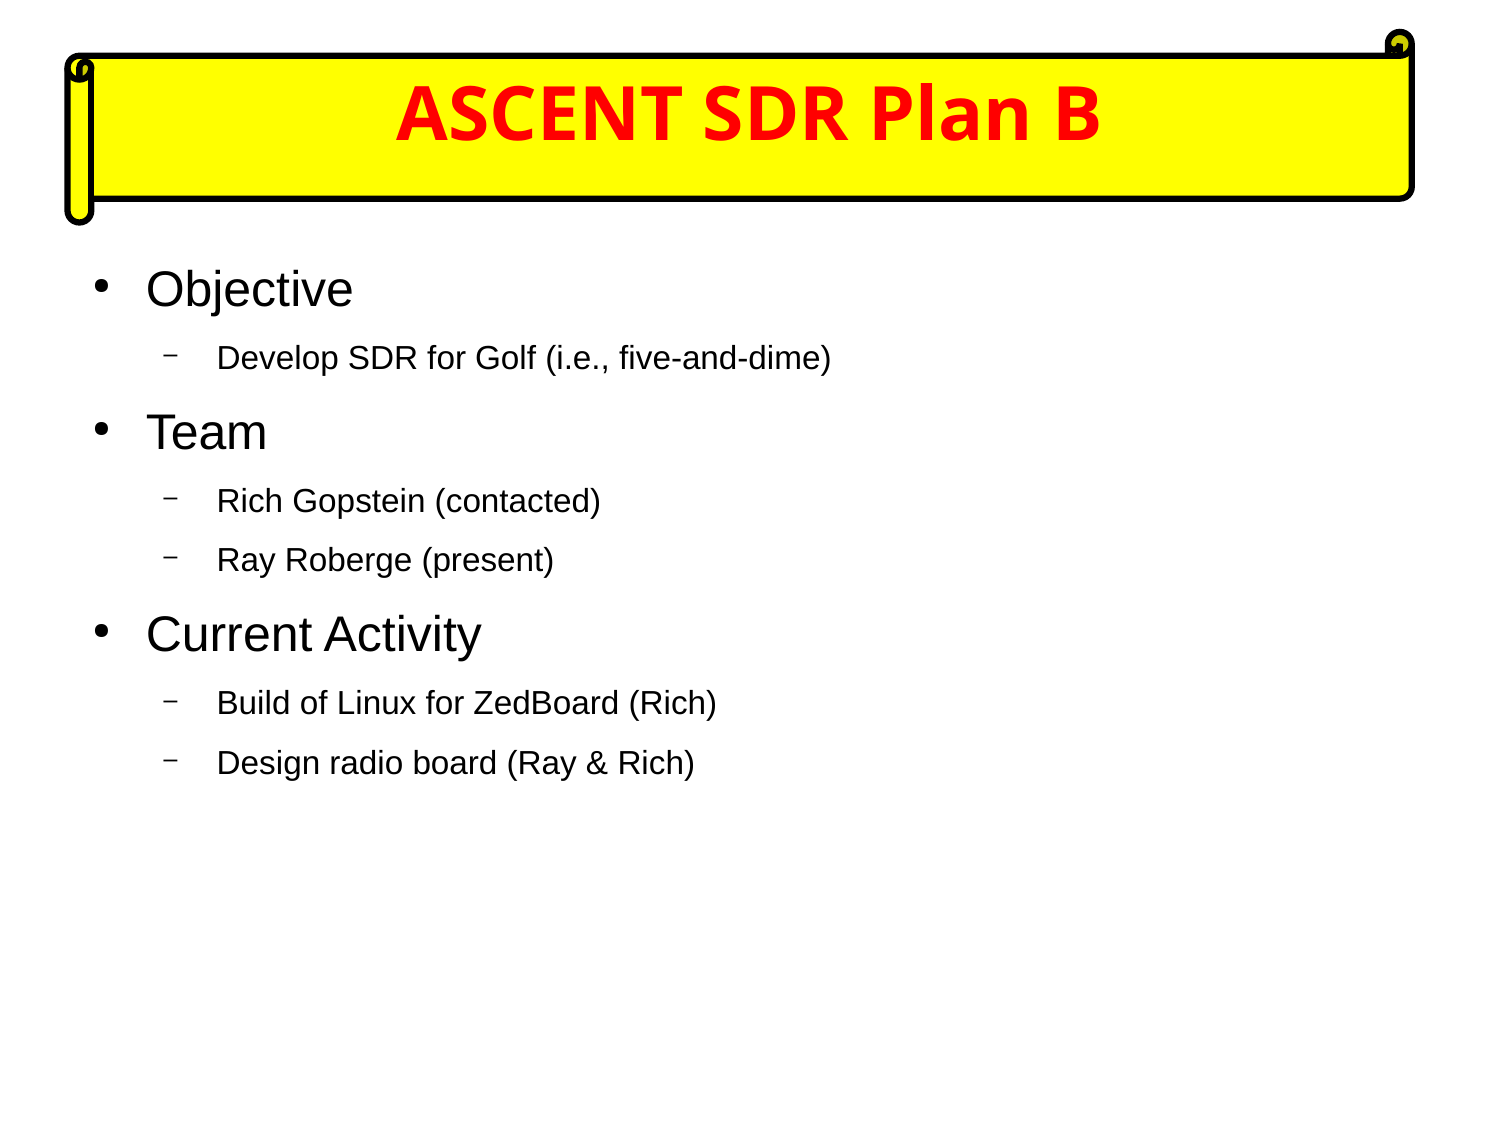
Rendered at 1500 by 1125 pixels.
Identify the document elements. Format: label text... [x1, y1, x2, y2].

text_box [67, 164, 1412, 223]
text_box [72, 31, 1412, 58]
list Objective Develop SDR for Golf (i.e., five-and-dime) Team Rich Gopstein (contacted) Ray Roberge (present) Current Activity Build of Linux for ZedBoard (Rich) Design radio board (Ray & Rich) [75, 263, 1425, 916]
text_box ASCENT SDR Plan B [0, 58, 1500, 164]
